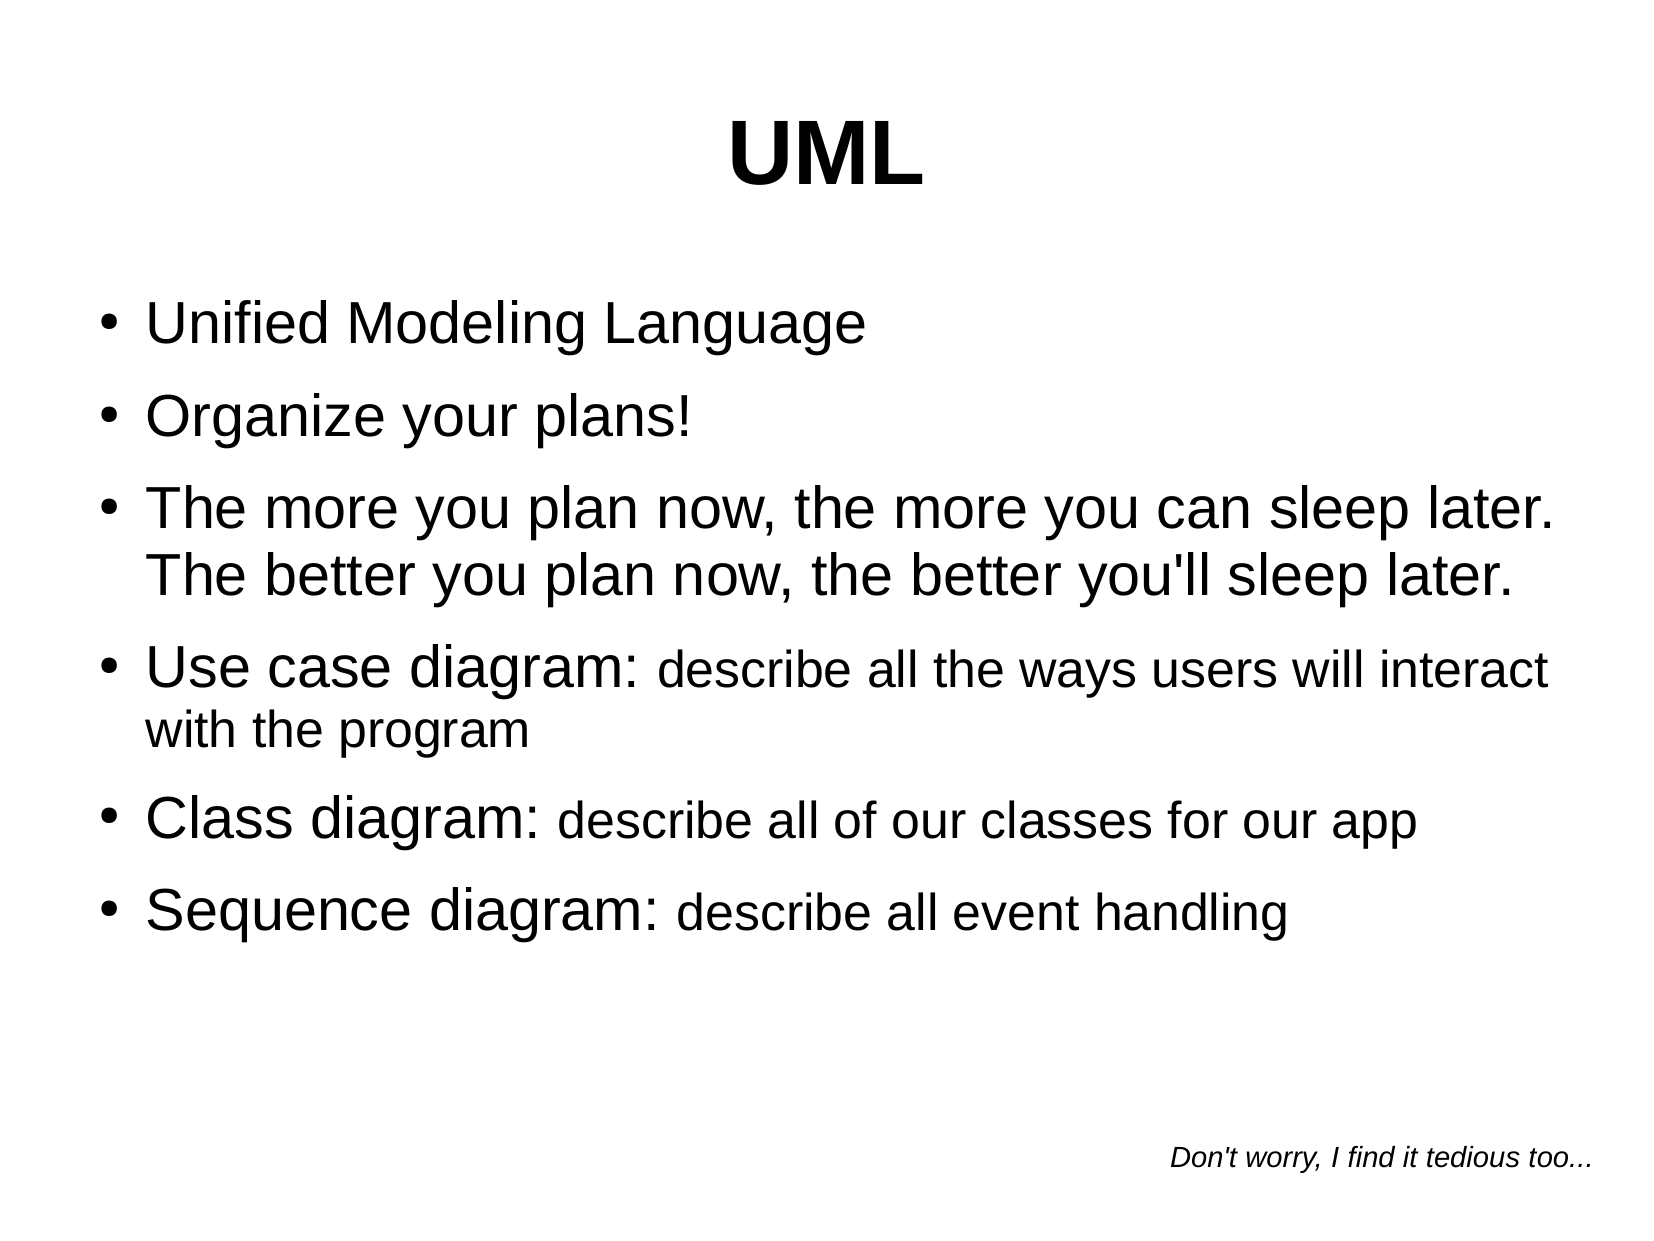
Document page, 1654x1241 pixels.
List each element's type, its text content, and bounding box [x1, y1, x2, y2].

list Unified Modeling Language Organize your plans! The more you plan now, the more you can sleep later. The better you plan now, the better you'll sleep later. Use case diagram: describe all the ways users will interact with the program Class diagram: describe all of our classes for our app Sequence diagram: describe all event handling [82, 290, 1571, 1010]
list Don't worry, I find it tedious too... [1170, 1140, 1654, 1241]
title UML [82, 49, 1571, 257]
